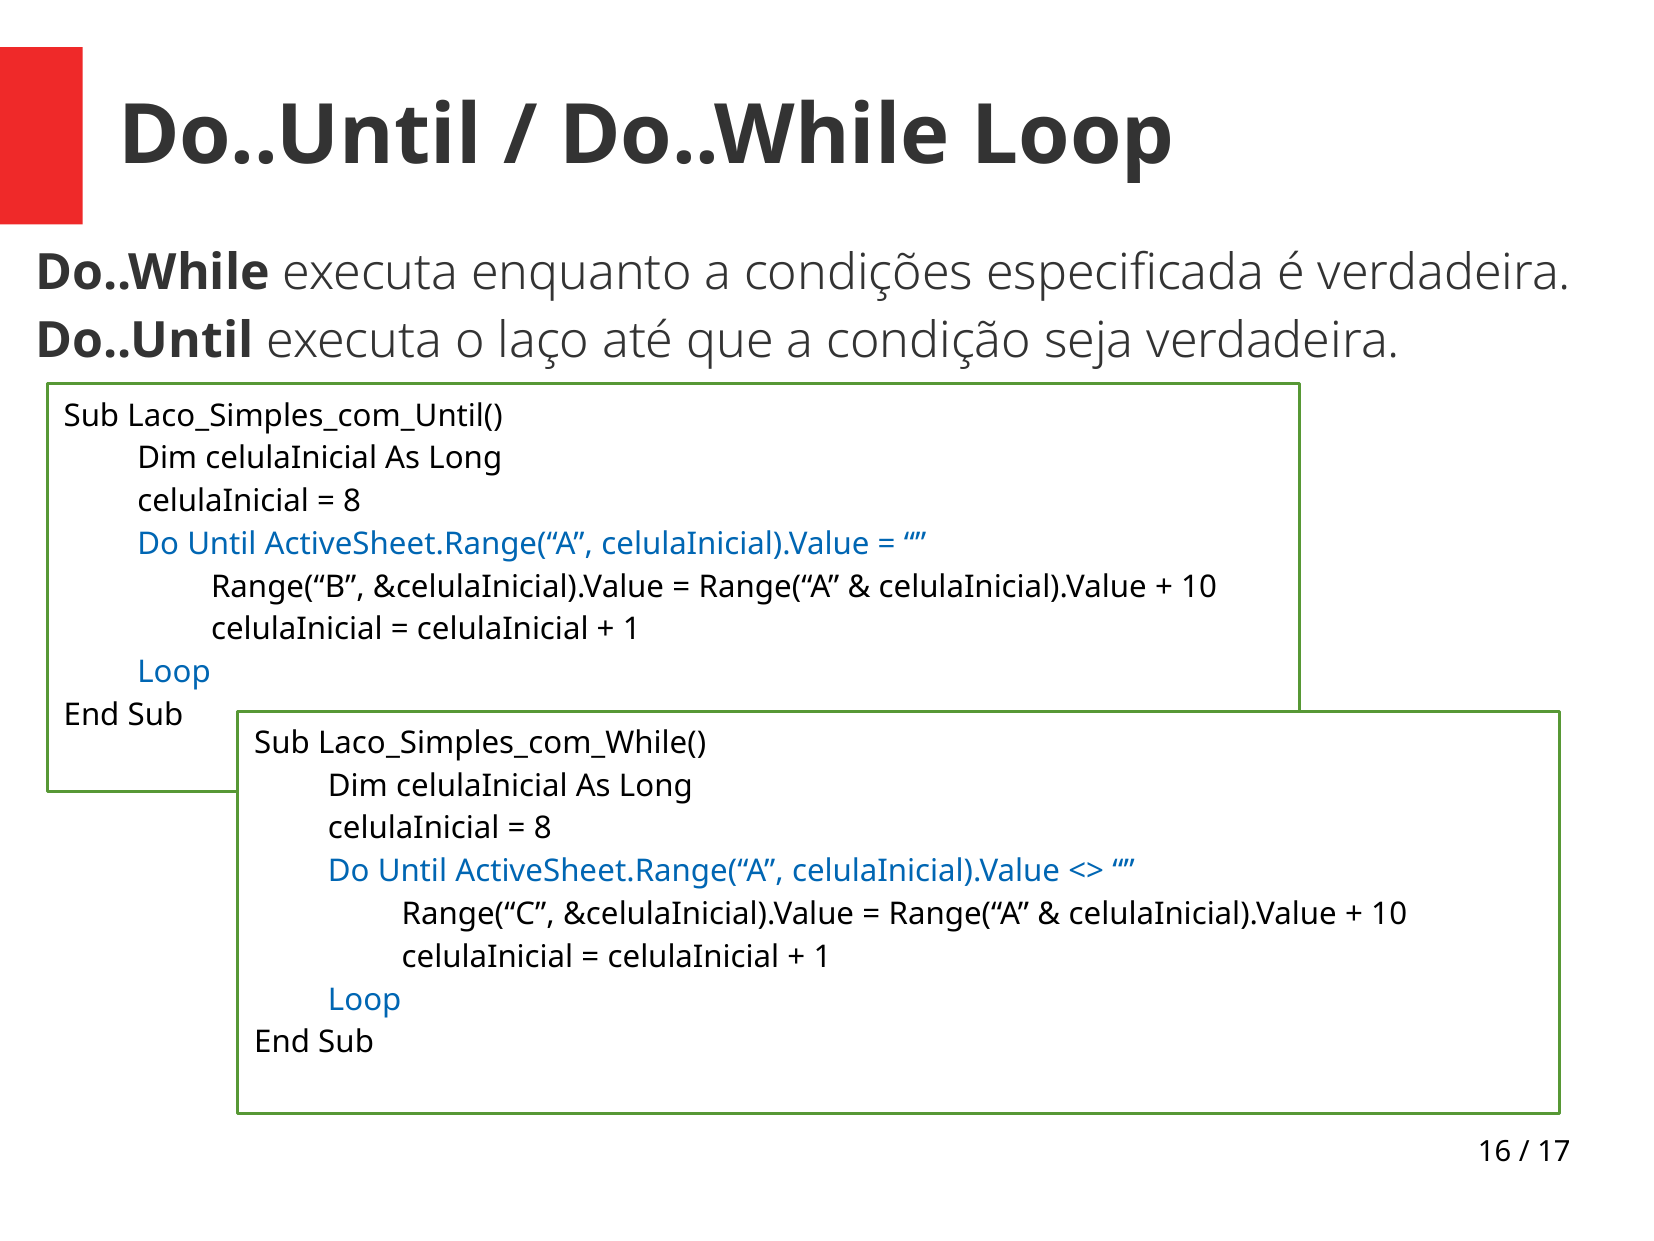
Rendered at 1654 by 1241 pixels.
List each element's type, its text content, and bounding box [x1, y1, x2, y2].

text_box Sub Laco_Simples_com_While() Dim celulaInicial As Long celulaInicial = 8 Do Until ActiveSheet.Range(“A”, celulaInicial).Value <> “” Range(“C”, &celulaInicial).Value = Range(“A” & celulaInicial).Value + 10 celulaInicial = celulaInicial + 1 Loop End Sub [237, 711, 1560, 1114]
text_box Sub Laco_Simples_com_Until() Dim celulaInicial As Long celulaInicial = 8 Do Until ActiveSheet.Range(“A”, celulaInicial).Value = “” Range(“B”, &celulaInicial).Value = Range(“A” & celulaInicial).Value + 10 celulaInicial = celulaInicial + 1 Loop End Sub [47, 383, 1300, 792]
title Do..Until / Do..While Loop [118, 49, 1571, 213]
list Do..While executa enquanto a condições especificada é verdadeira. Do..Until executa o laço até que a condição seja verdadeira. [35, 236, 1607, 378]
